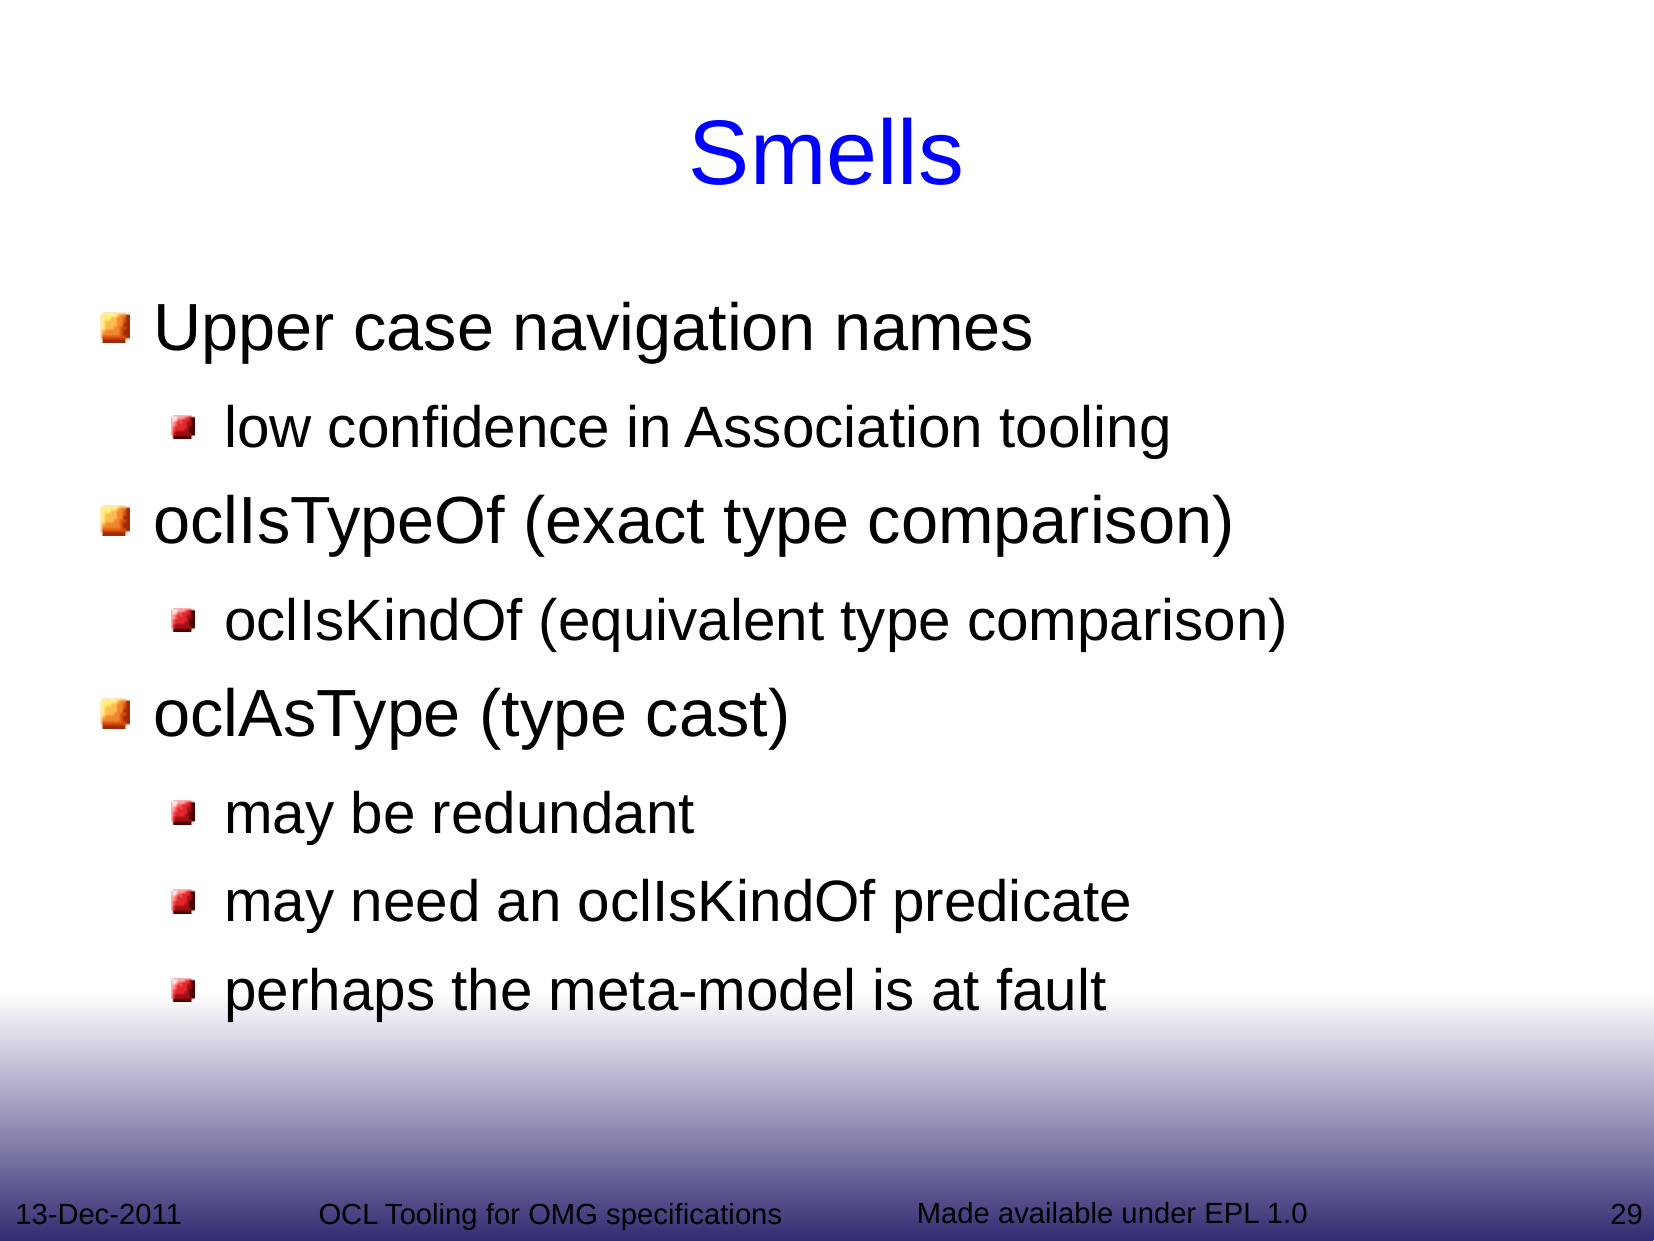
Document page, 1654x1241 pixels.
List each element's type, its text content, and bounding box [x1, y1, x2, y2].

title Smells [82, 49, 1571, 257]
list Upper case navigation names low confidence in Association tooling oclIsTypeOf (exact type comparison) oclIsKindOf (equivalent type comparison) oclAsType (type cast) may be redundant may need an oclIsKindOf predicate perhaps the meta-model is at fault [82, 290, 1571, 1109]
